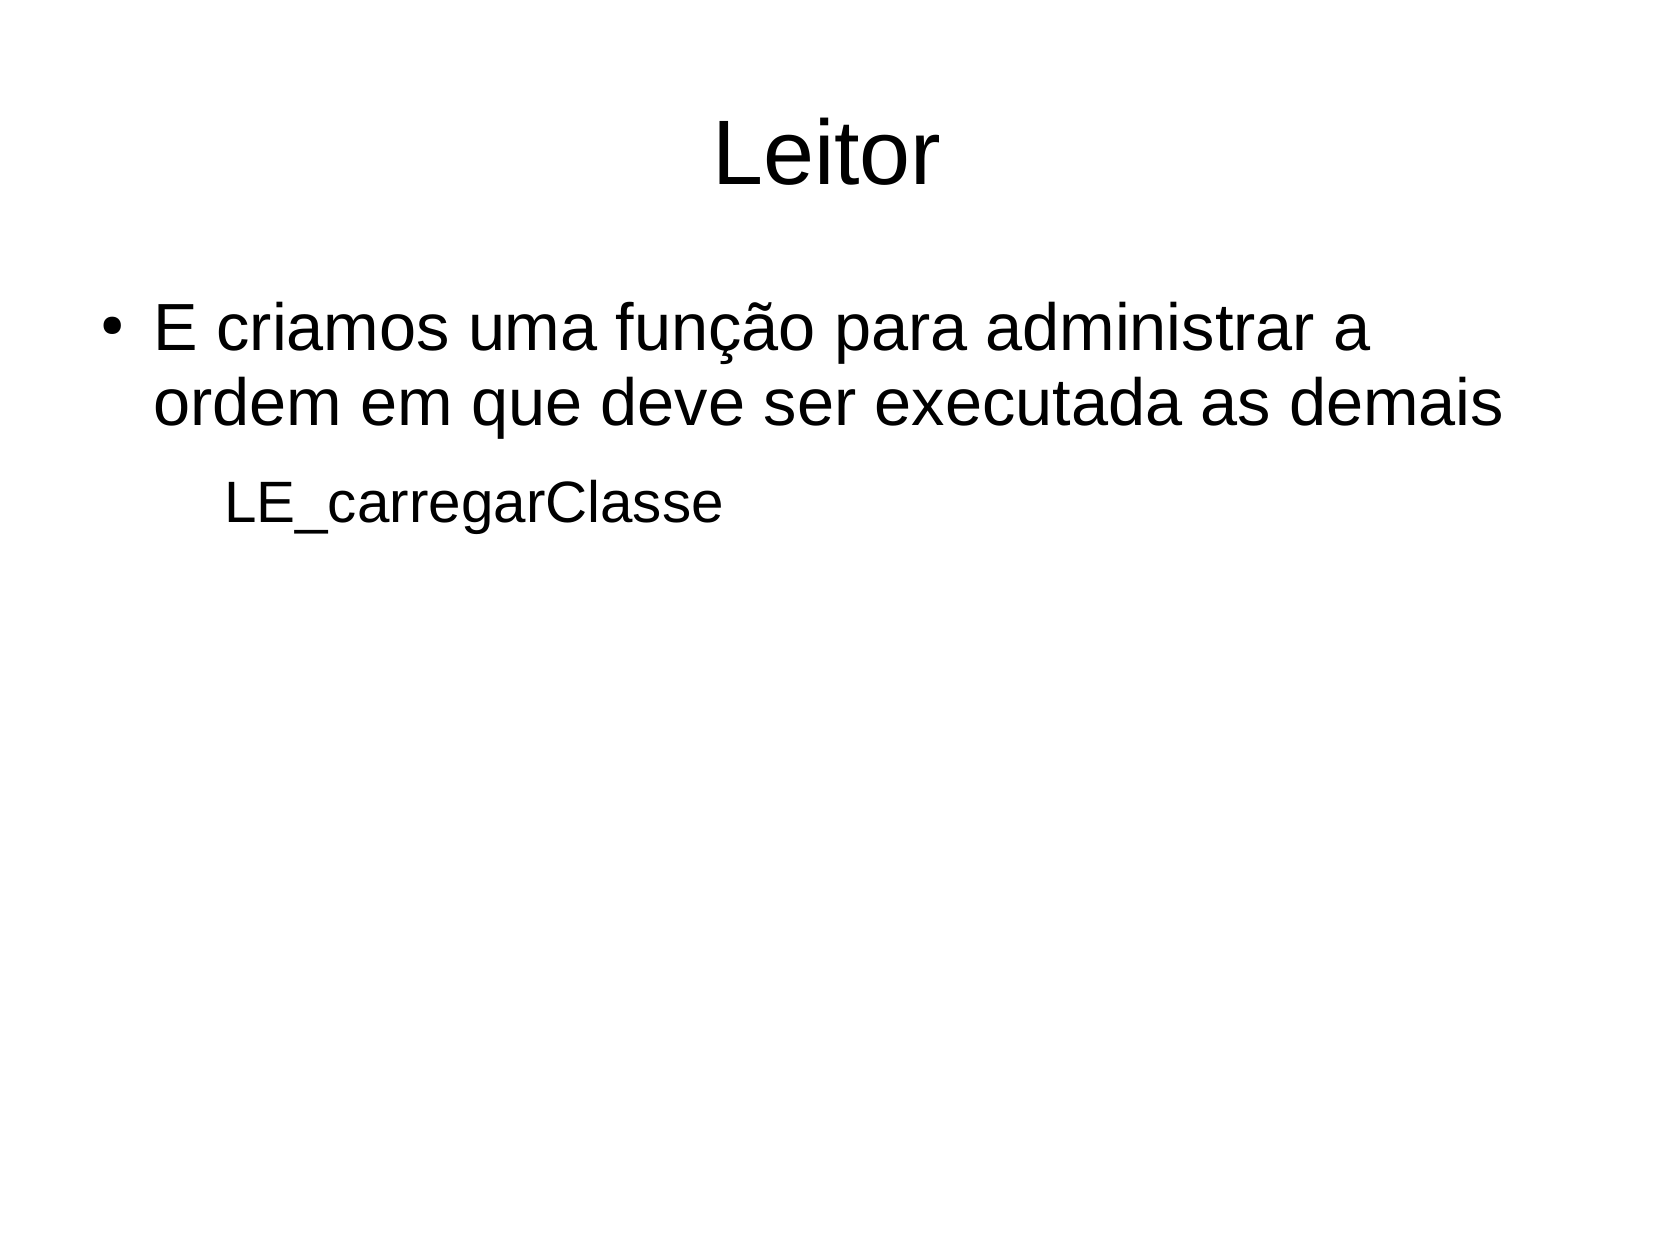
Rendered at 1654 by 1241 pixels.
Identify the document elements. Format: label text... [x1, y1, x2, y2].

list E criamos uma função para administrar a ordem em que deve ser executada as demais LE_carregarClasse [82, 290, 1571, 1010]
title Leitor [82, 49, 1571, 257]
